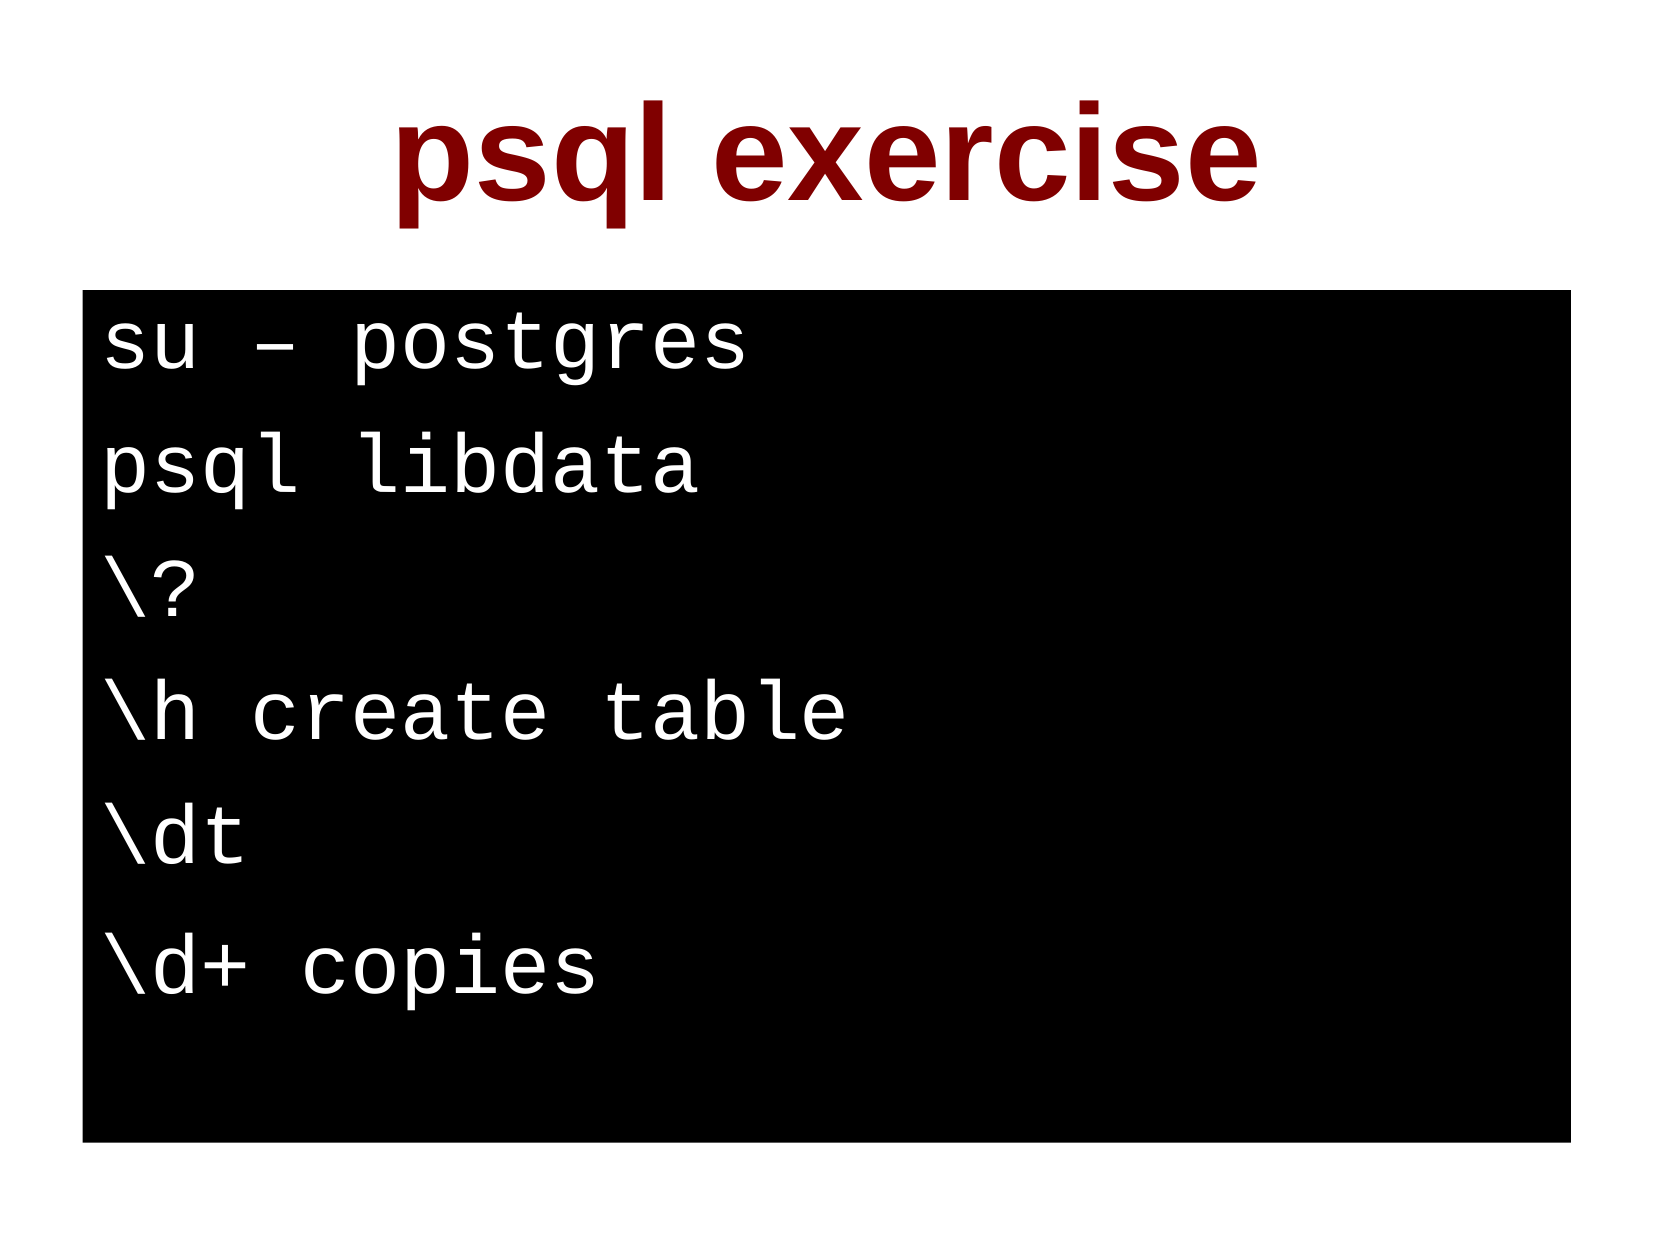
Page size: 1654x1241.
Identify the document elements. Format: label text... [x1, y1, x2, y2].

title psql exercise [82, 49, 1571, 257]
list su – postgres psql libdata \? \h create table \dt \d+ copies [82, 290, 1571, 1143]
